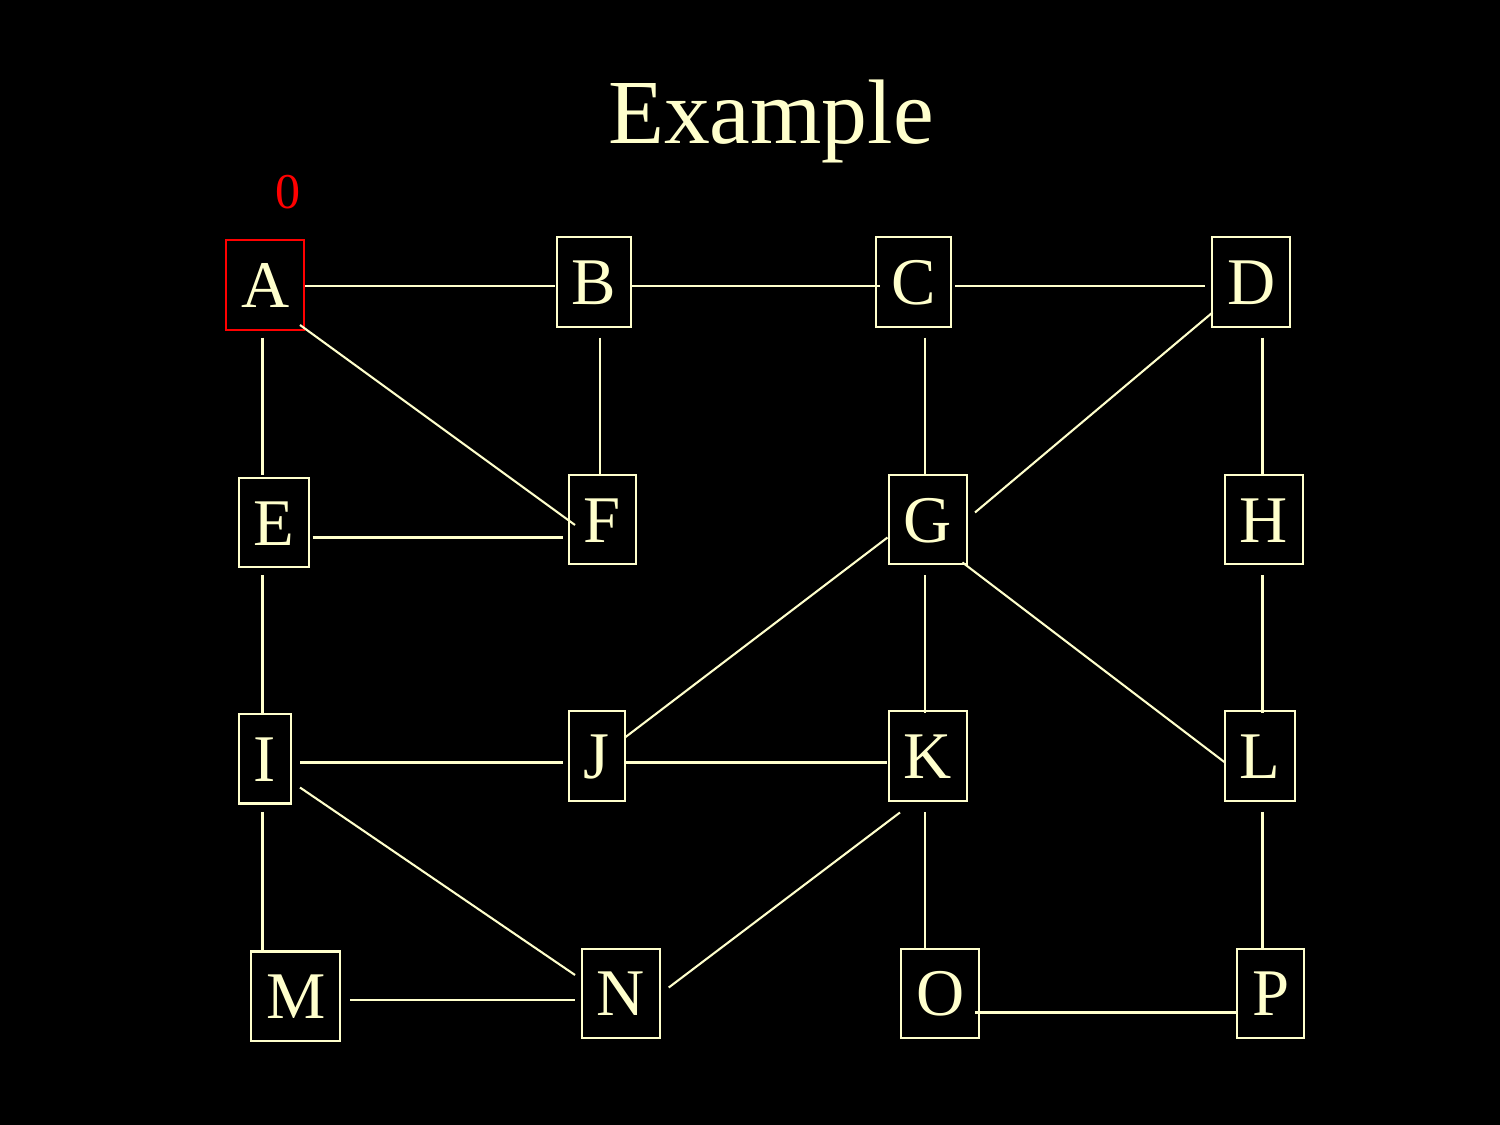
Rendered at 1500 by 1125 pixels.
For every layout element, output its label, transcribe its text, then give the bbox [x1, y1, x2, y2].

title Example [42, 37, 1500, 188]
text_box K [888, 711, 967, 801]
text_box A [226, 240, 305, 330]
text_box E [238, 477, 310, 568]
text_box 0 [260, 156, 315, 228]
text_box O [901, 948, 980, 1039]
text_box C [876, 237, 951, 327]
text_box J [569, 711, 625, 801]
text_box B [556, 237, 632, 327]
text_box M [251, 951, 341, 1042]
text_box L [1224, 711, 1296, 801]
text_box F [569, 474, 636, 565]
text_box D [1212, 237, 1291, 327]
text_box N [581, 948, 660, 1039]
text_box H [1224, 474, 1303, 565]
text_box G [888, 474, 967, 565]
text_box I [238, 713, 291, 804]
text_box P [1237, 948, 1305, 1039]
